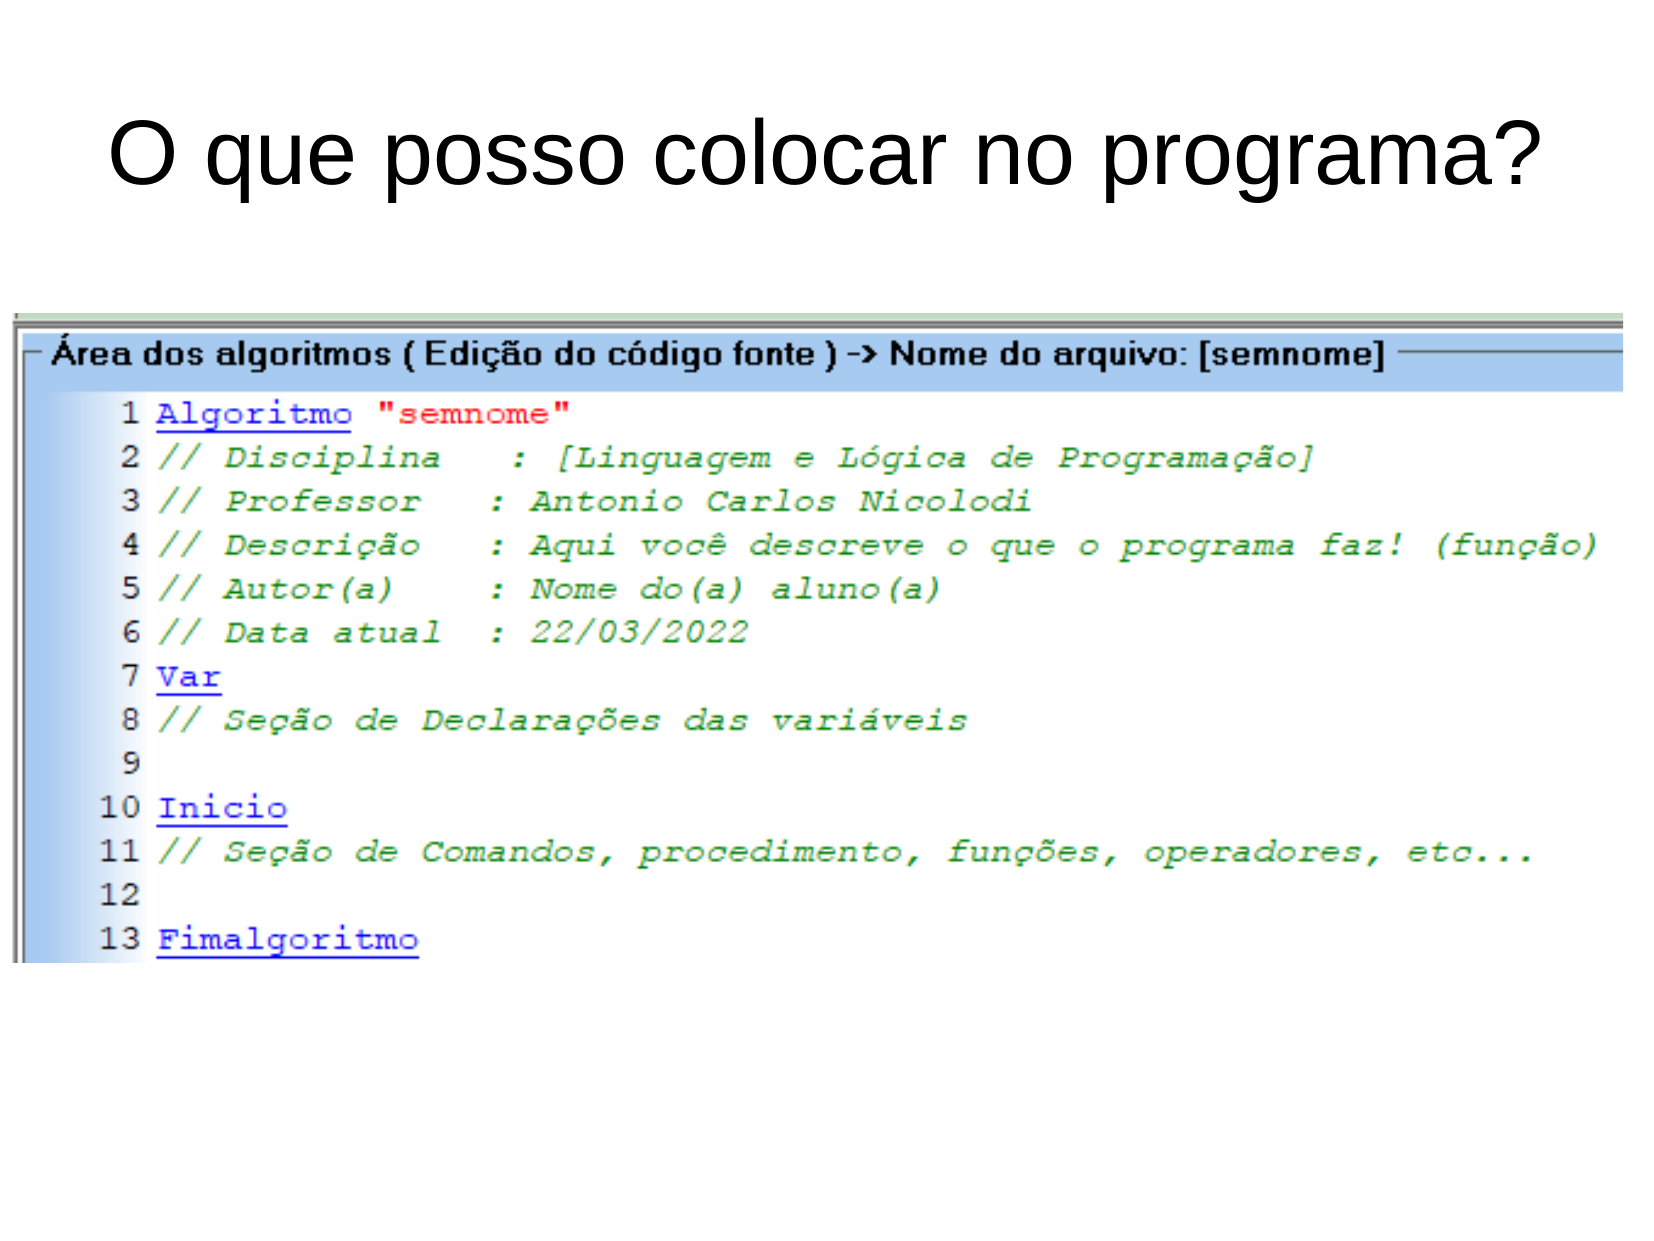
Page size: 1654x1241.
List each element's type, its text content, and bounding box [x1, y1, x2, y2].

title O que posso colocar no programa? [82, 49, 1571, 257]
picture [11, 313, 1624, 963]
